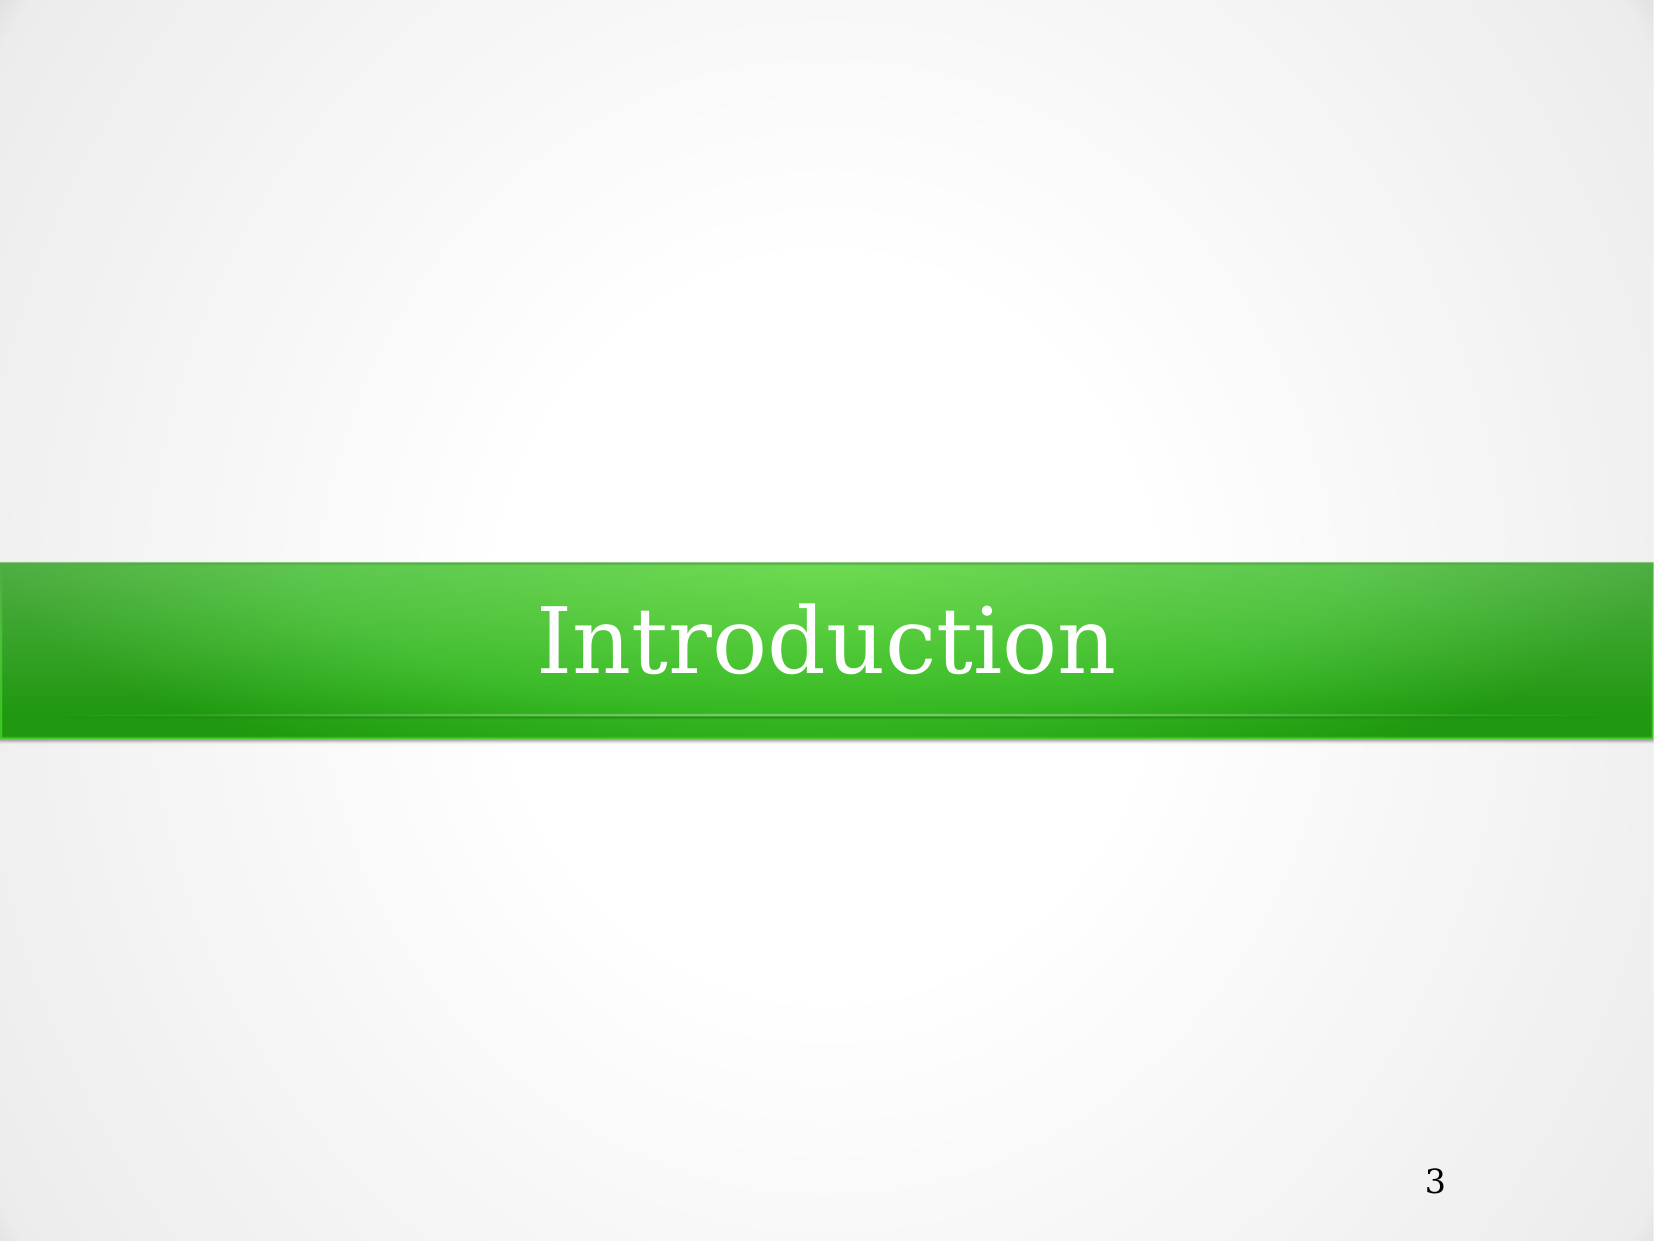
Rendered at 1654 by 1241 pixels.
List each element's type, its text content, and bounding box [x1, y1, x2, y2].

picture [0, 0, 1654, 1241]
title Introduction [82, 578, 1571, 715]
